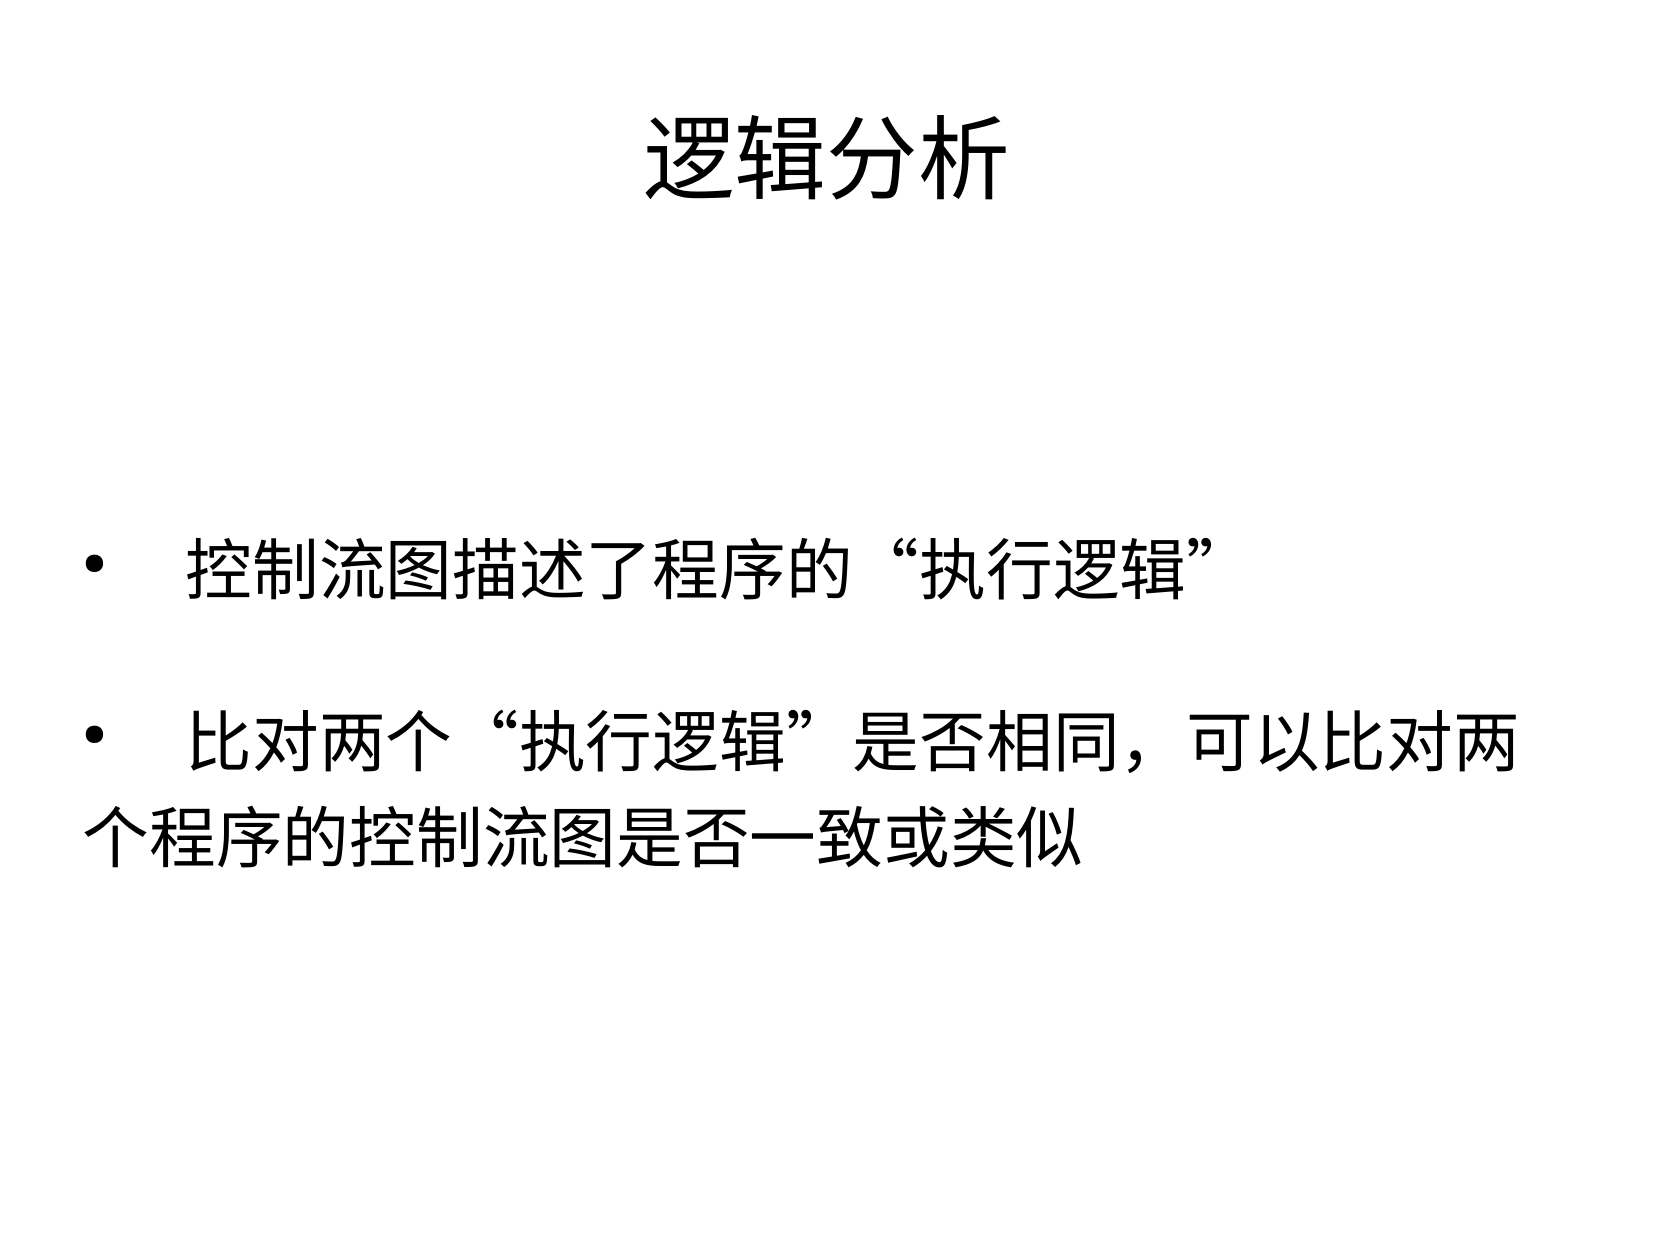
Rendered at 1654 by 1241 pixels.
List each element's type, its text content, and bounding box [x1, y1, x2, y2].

subtitle 控制流图描述了程序的“执行逻辑” 比对两个“执行逻辑”是否相同，可以比对两个程序的控制流图是否一致或类似 [82, 290, 1571, 1109]
title 逻辑分析 [82, 49, 1571, 257]
